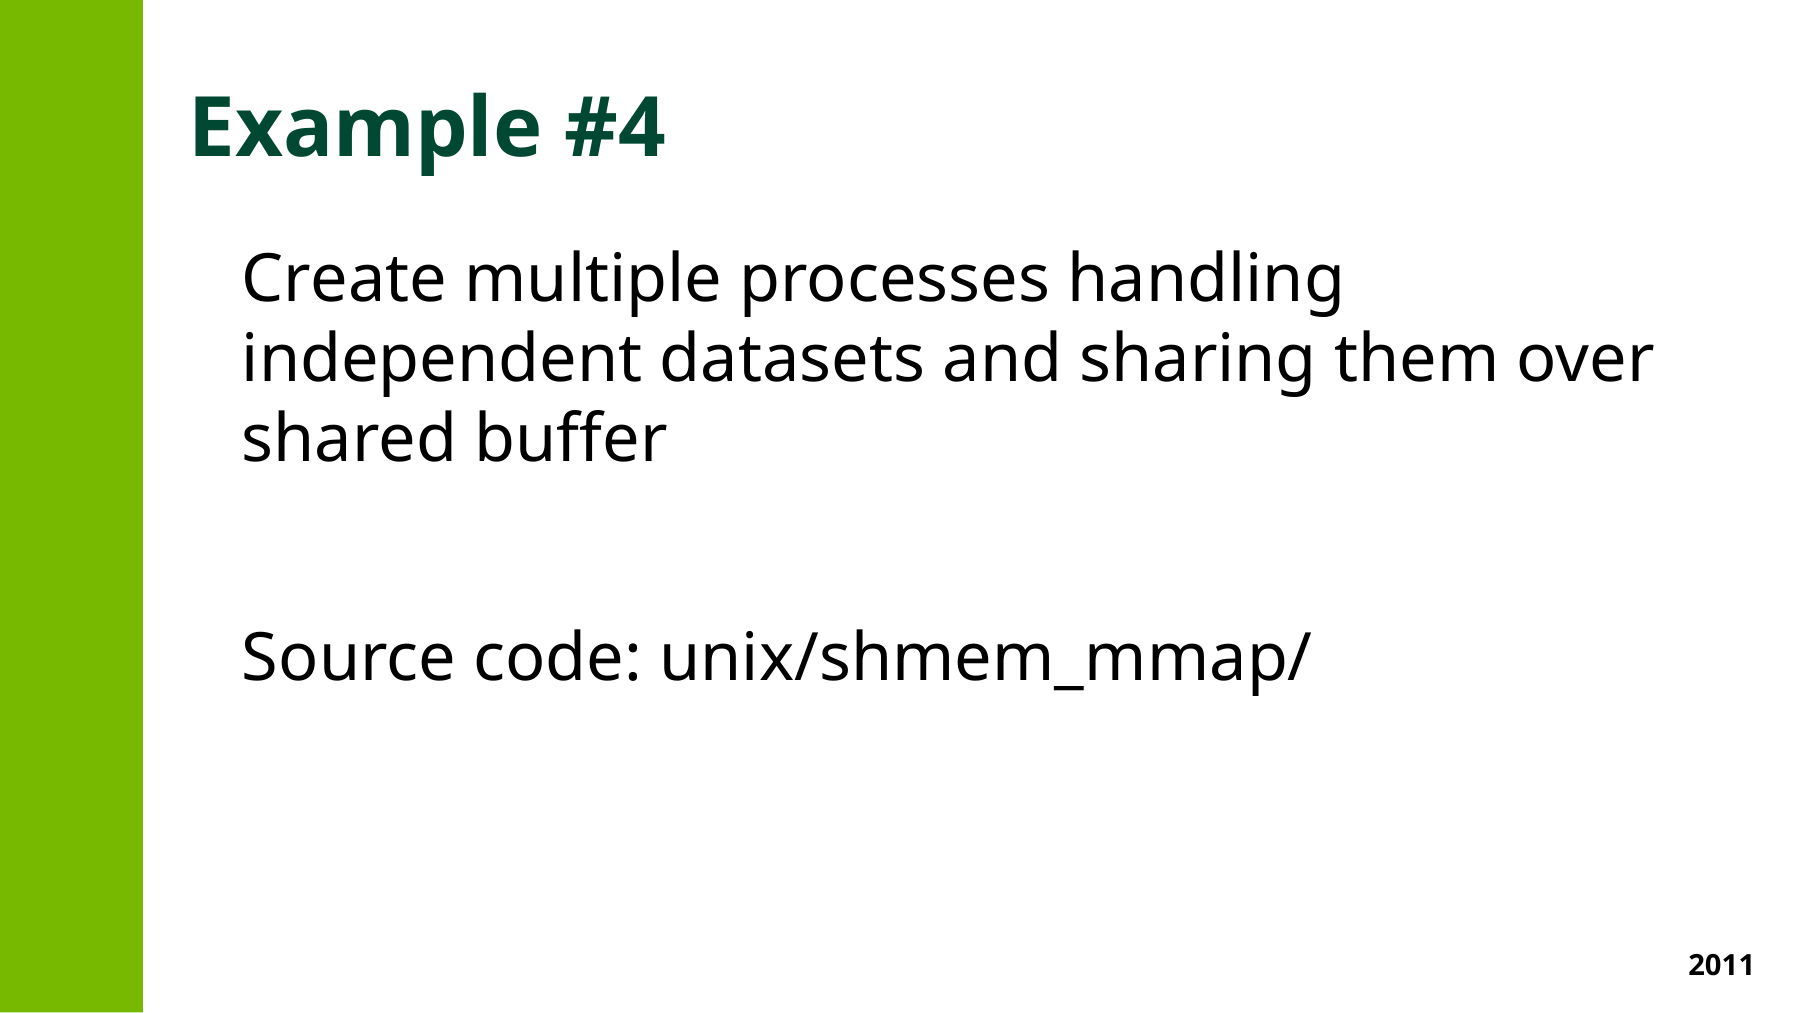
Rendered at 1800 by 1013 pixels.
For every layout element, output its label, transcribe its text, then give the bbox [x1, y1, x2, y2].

list Create multiple processes handling independent datasets and sharing them over shared buffer Source code: unix/shmem_mmap/ [188, 227, 1733, 976]
title Example #4 [188, 40, 1733, 211]
